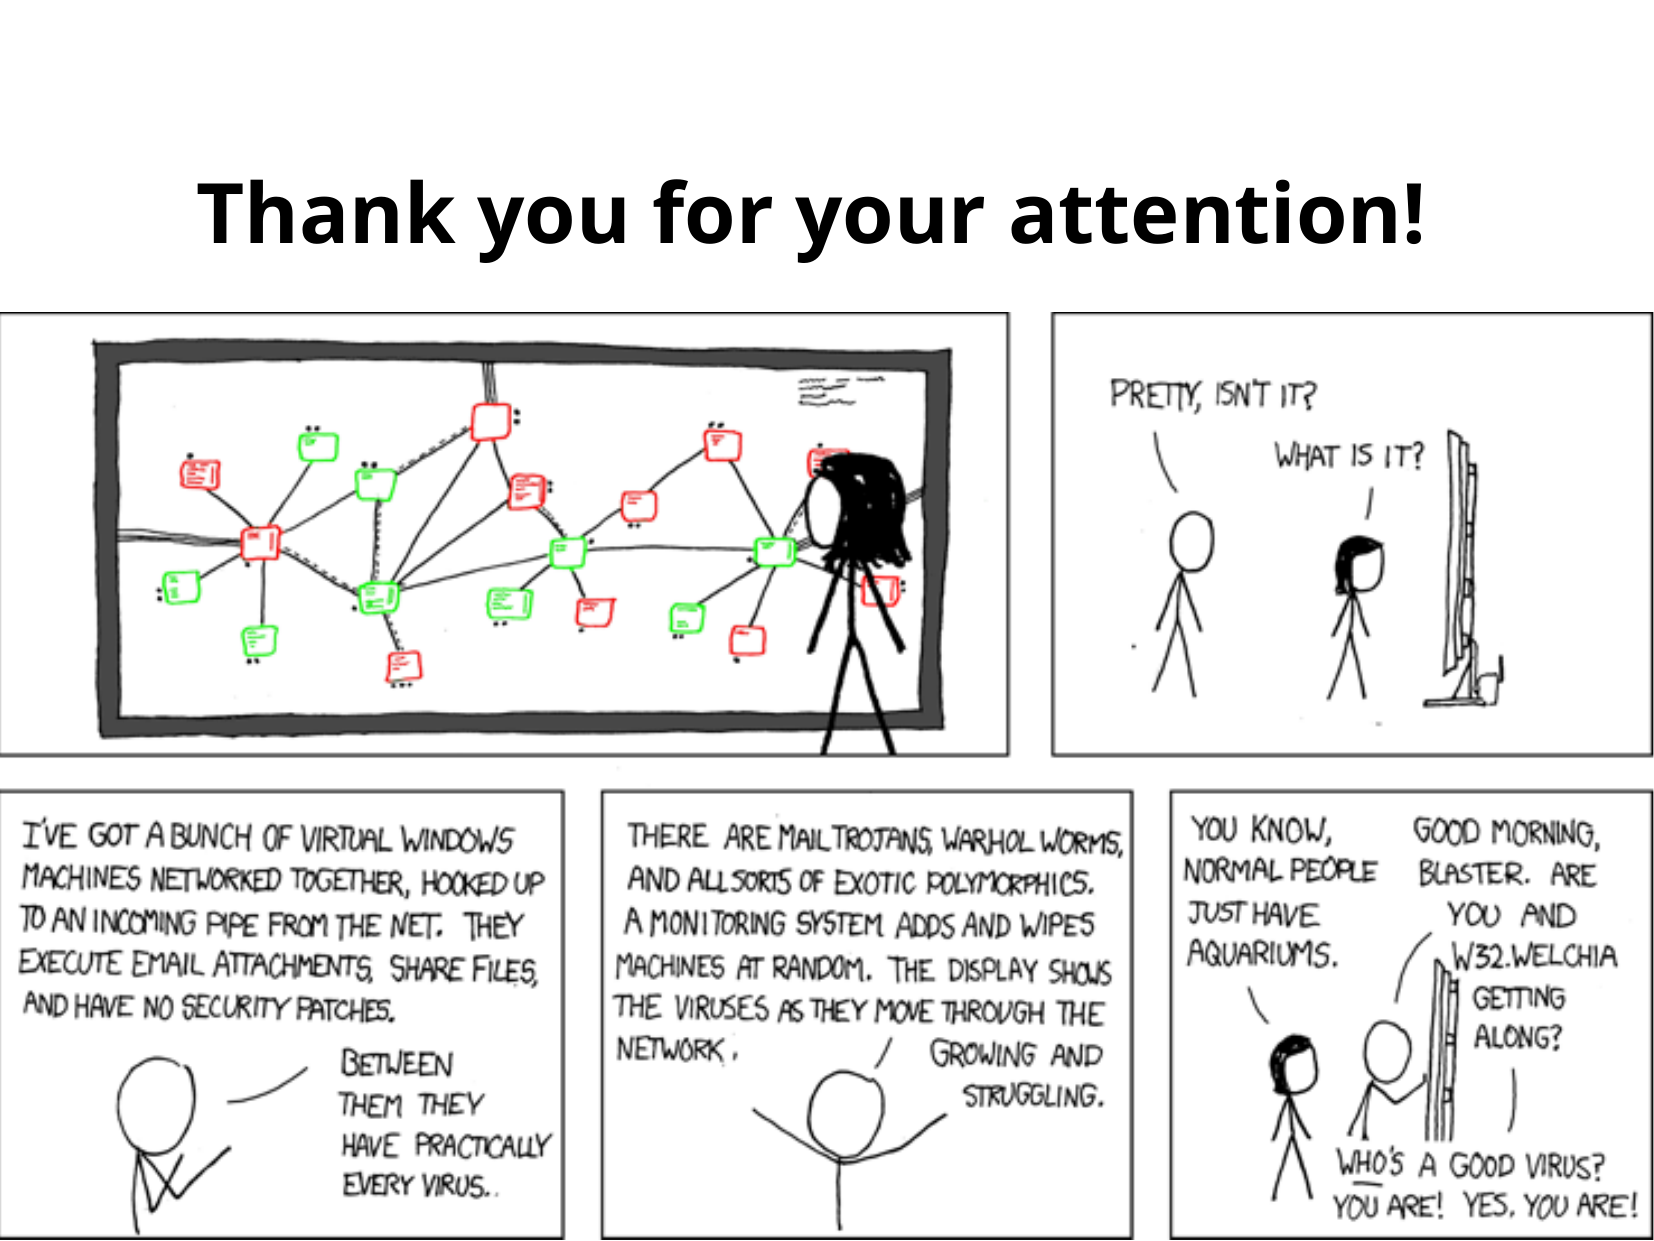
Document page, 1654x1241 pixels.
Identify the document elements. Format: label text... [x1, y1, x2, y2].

picture [0, 312, 1654, 1240]
text_box Thank you for your attention! [59, 147, 1565, 263]
